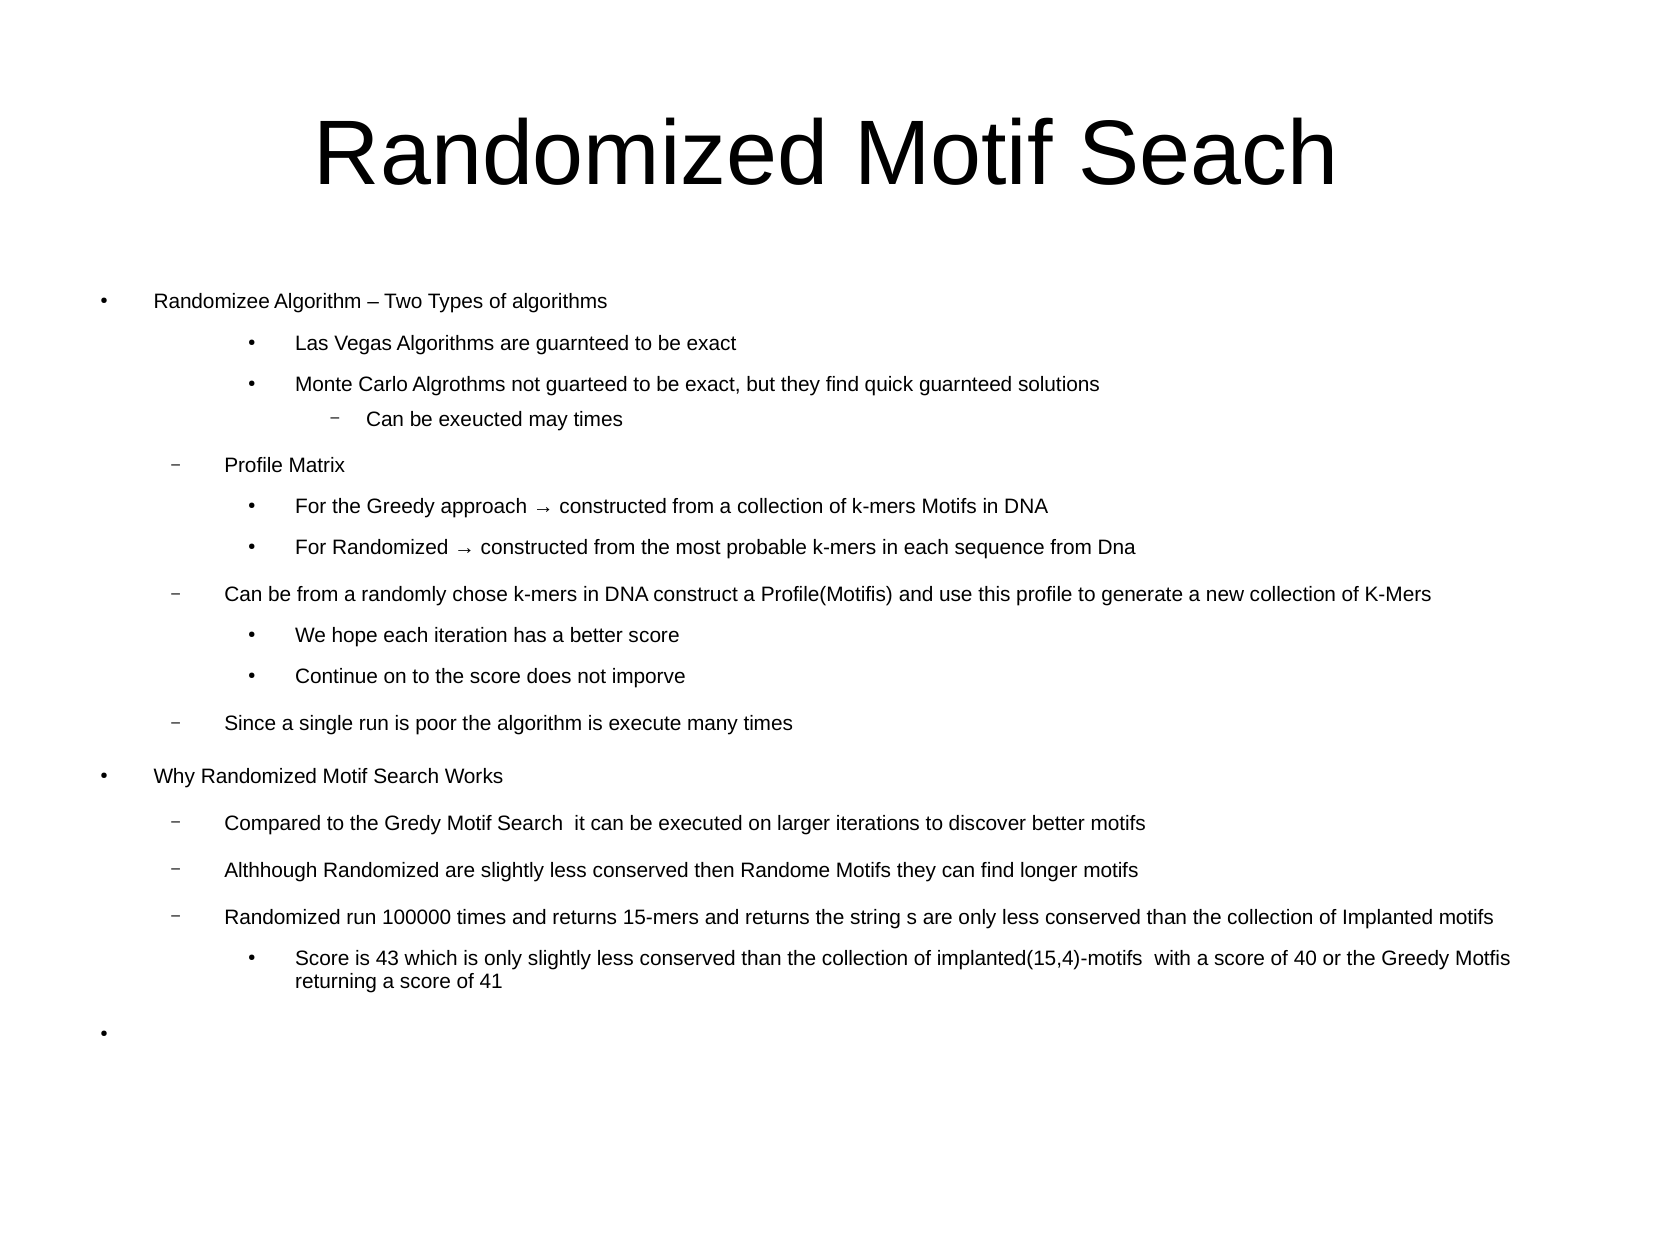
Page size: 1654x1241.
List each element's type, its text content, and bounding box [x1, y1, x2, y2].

title Randomized Motif Seach [82, 49, 1571, 257]
list Randomizee Algorithm – Two Types of algorithms Las Vegas Algorithms are guarnteed to be exact Monte Carlo Algrothms not guarteed to be exact, but they find quick guarnteed solutions Can be exeucted may times Profile Matrix For the Greedy approach → constructed from a collection of k-mers Motifs in DNA For Randomized → constructed from the most probable k-mers in each sequence from Dna Can be from a randomly chose k-mers in DNA construct a Profile(Motifis) and use this profile to generate a new collection of K-Mers We hope each iteration has a better score Continue on to the score does not imporve Since a single run is poor the algorithm is execute many times Why Randomized Motif Search Works Compared to the Gredy Motif Search it can be executed on larger iterations to discover better motifs Althhough Randomized are slightly less conserved then Randome Motifs they can find longer motifs Randomized run 100000 times and returns 15-mers and returns the string s are only less conserved than the collection of Implanted motifs Score is 43 which is only slightly less conserved than the collection of implanted(15,4)-motifs with a score of 40 or the Greedy Motfis returning a score of 41 [82, 290, 1571, 1205]
